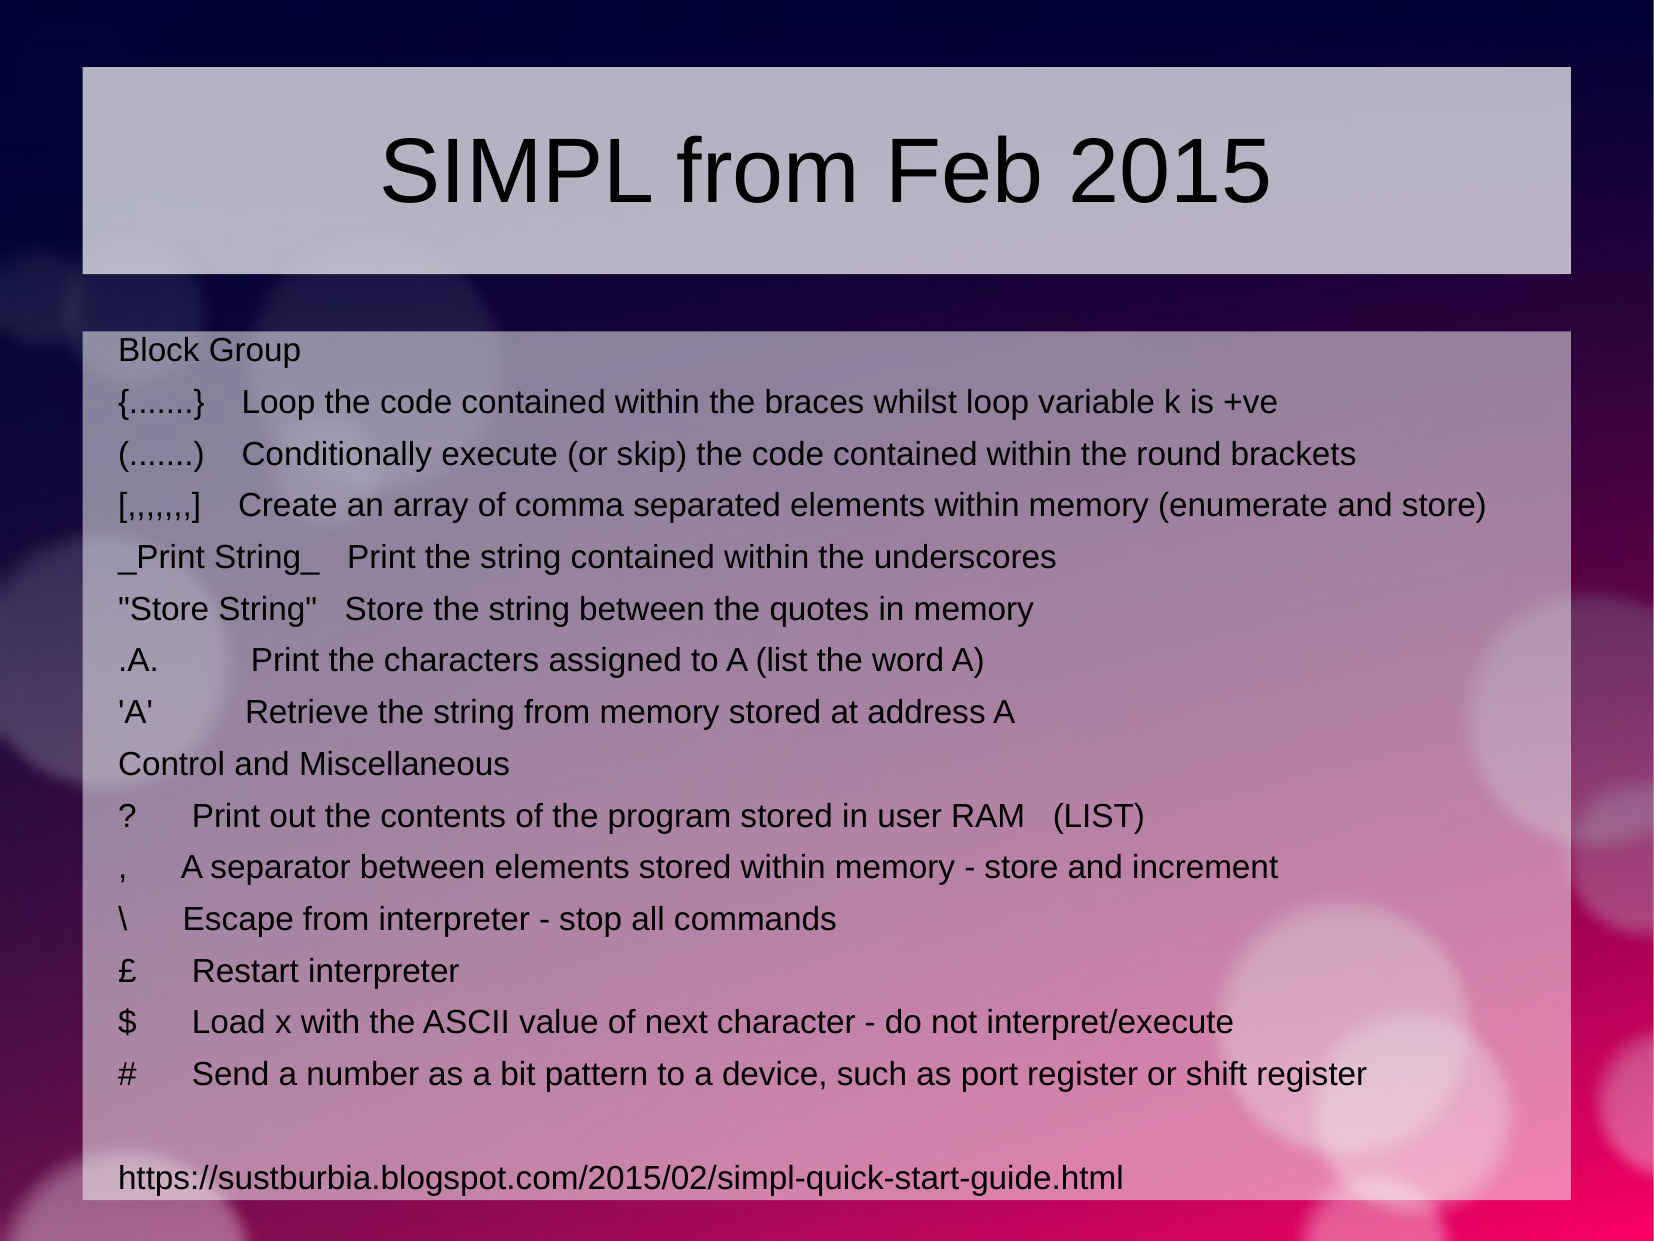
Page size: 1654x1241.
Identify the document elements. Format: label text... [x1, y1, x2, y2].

picture [0, 0, 1654, 1241]
title SIMPL from Feb 2015 [82, 67, 1571, 275]
list Block Group {.......} Loop the code contained within the braces whilst loop variable k is +ve (.......) Conditionally execute (or skip) the code contained within the round brackets [,,,,,,,] Create an array of comma separated elements within memory (enumerate and store) _Print String_ Print the string contained within the underscores "Store String" Store the string between the quotes in memory .A. Print the characters assigned to A (list the word A) 'A' Retrieve the string from memory stored at address A Control and Miscellaneous ? Print out the contents of the program stored in user RAM (LIST) , A separator between elements stored within memory - store and increment \ Escape from interpreter - stop all commands £ Restart interpreter $ Load x with the ASCII value of next character - do not interpret/execute # Send a number as a bit pattern to a device, such as port register or shift register https://sustburbia.blogspot.com/2015/02/simpl-quick-start-guide.html [82, 331, 1571, 1201]
